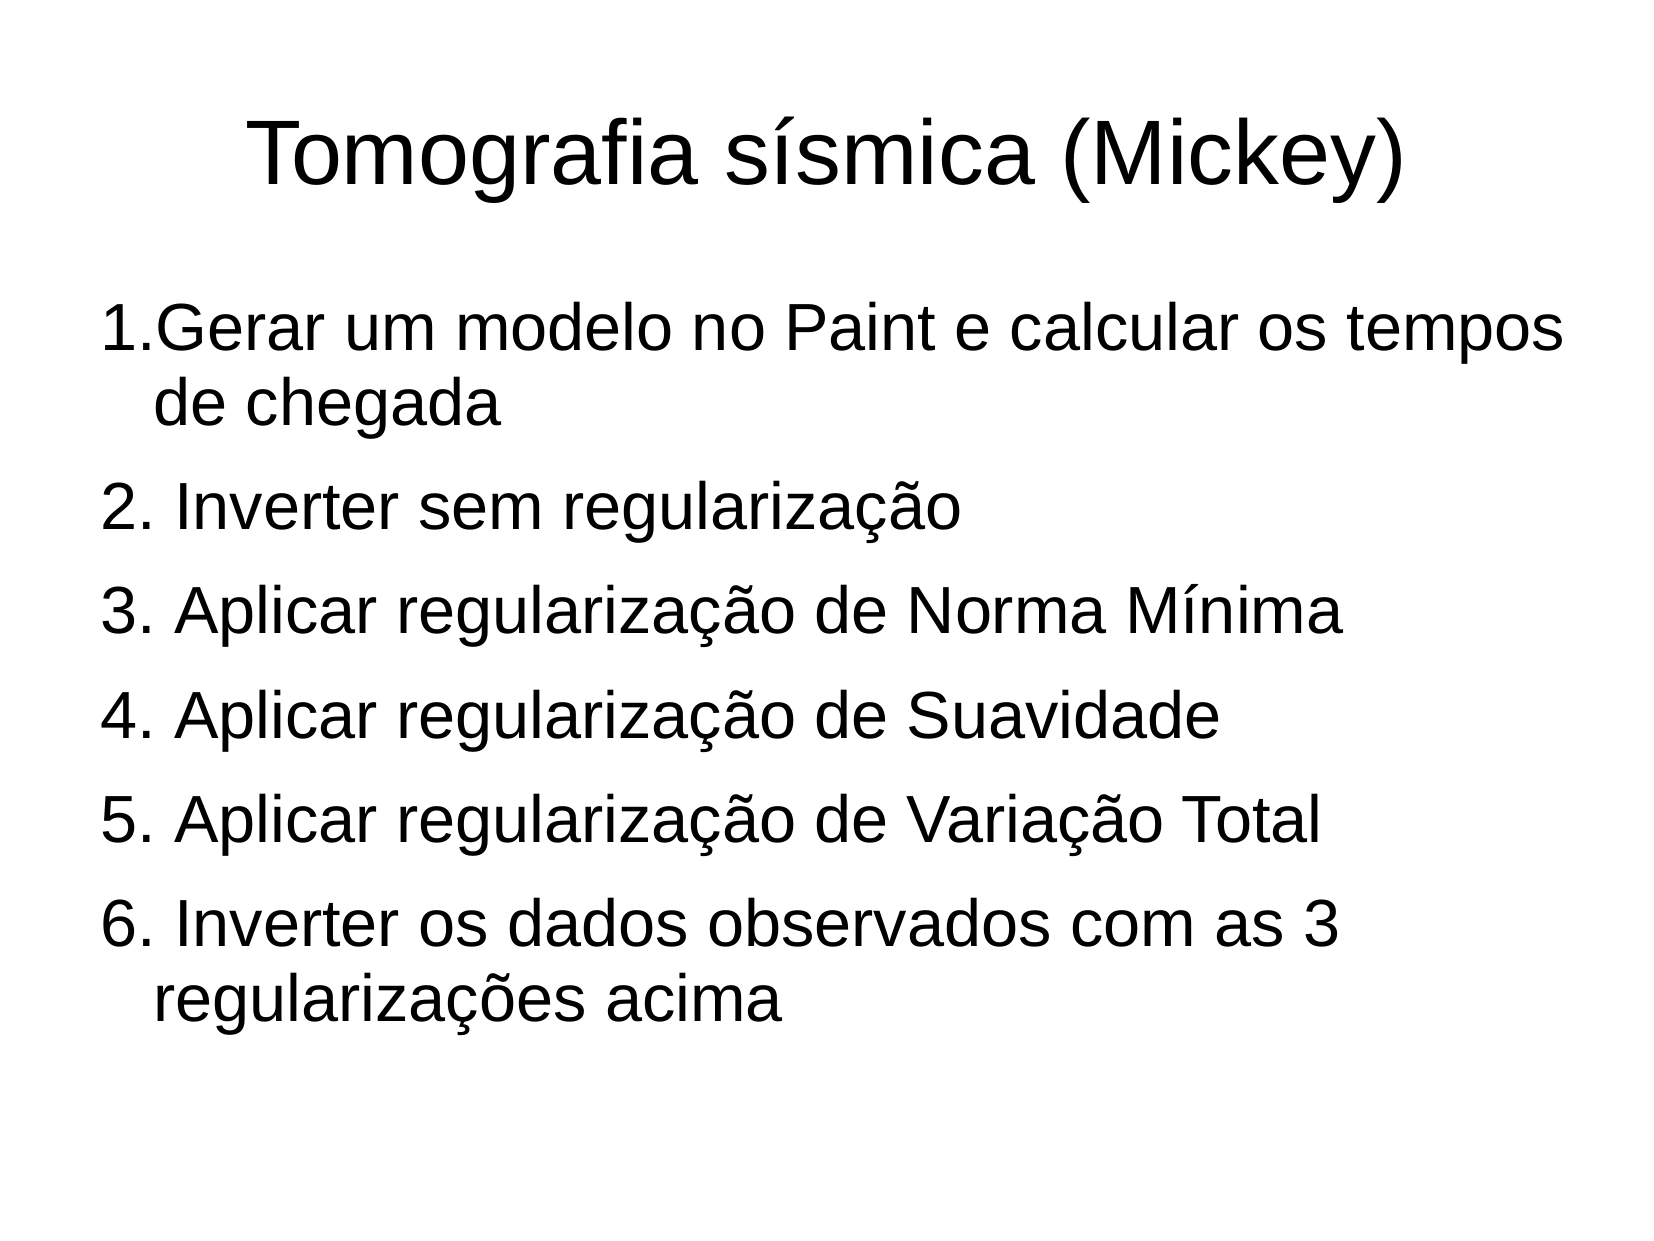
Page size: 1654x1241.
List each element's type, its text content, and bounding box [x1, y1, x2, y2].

list Gerar um modelo no Paint e calcular os tempos de chegada Inverter sem regularização Aplicar regularização de Norma Mínima Aplicar regularização de Suavidade Aplicar regularização de Variação Total Inverter os dados observados com as 3 regularizações acima [82, 290, 1571, 1109]
title Tomografia sísmica (Mickey) [82, 49, 1571, 257]
